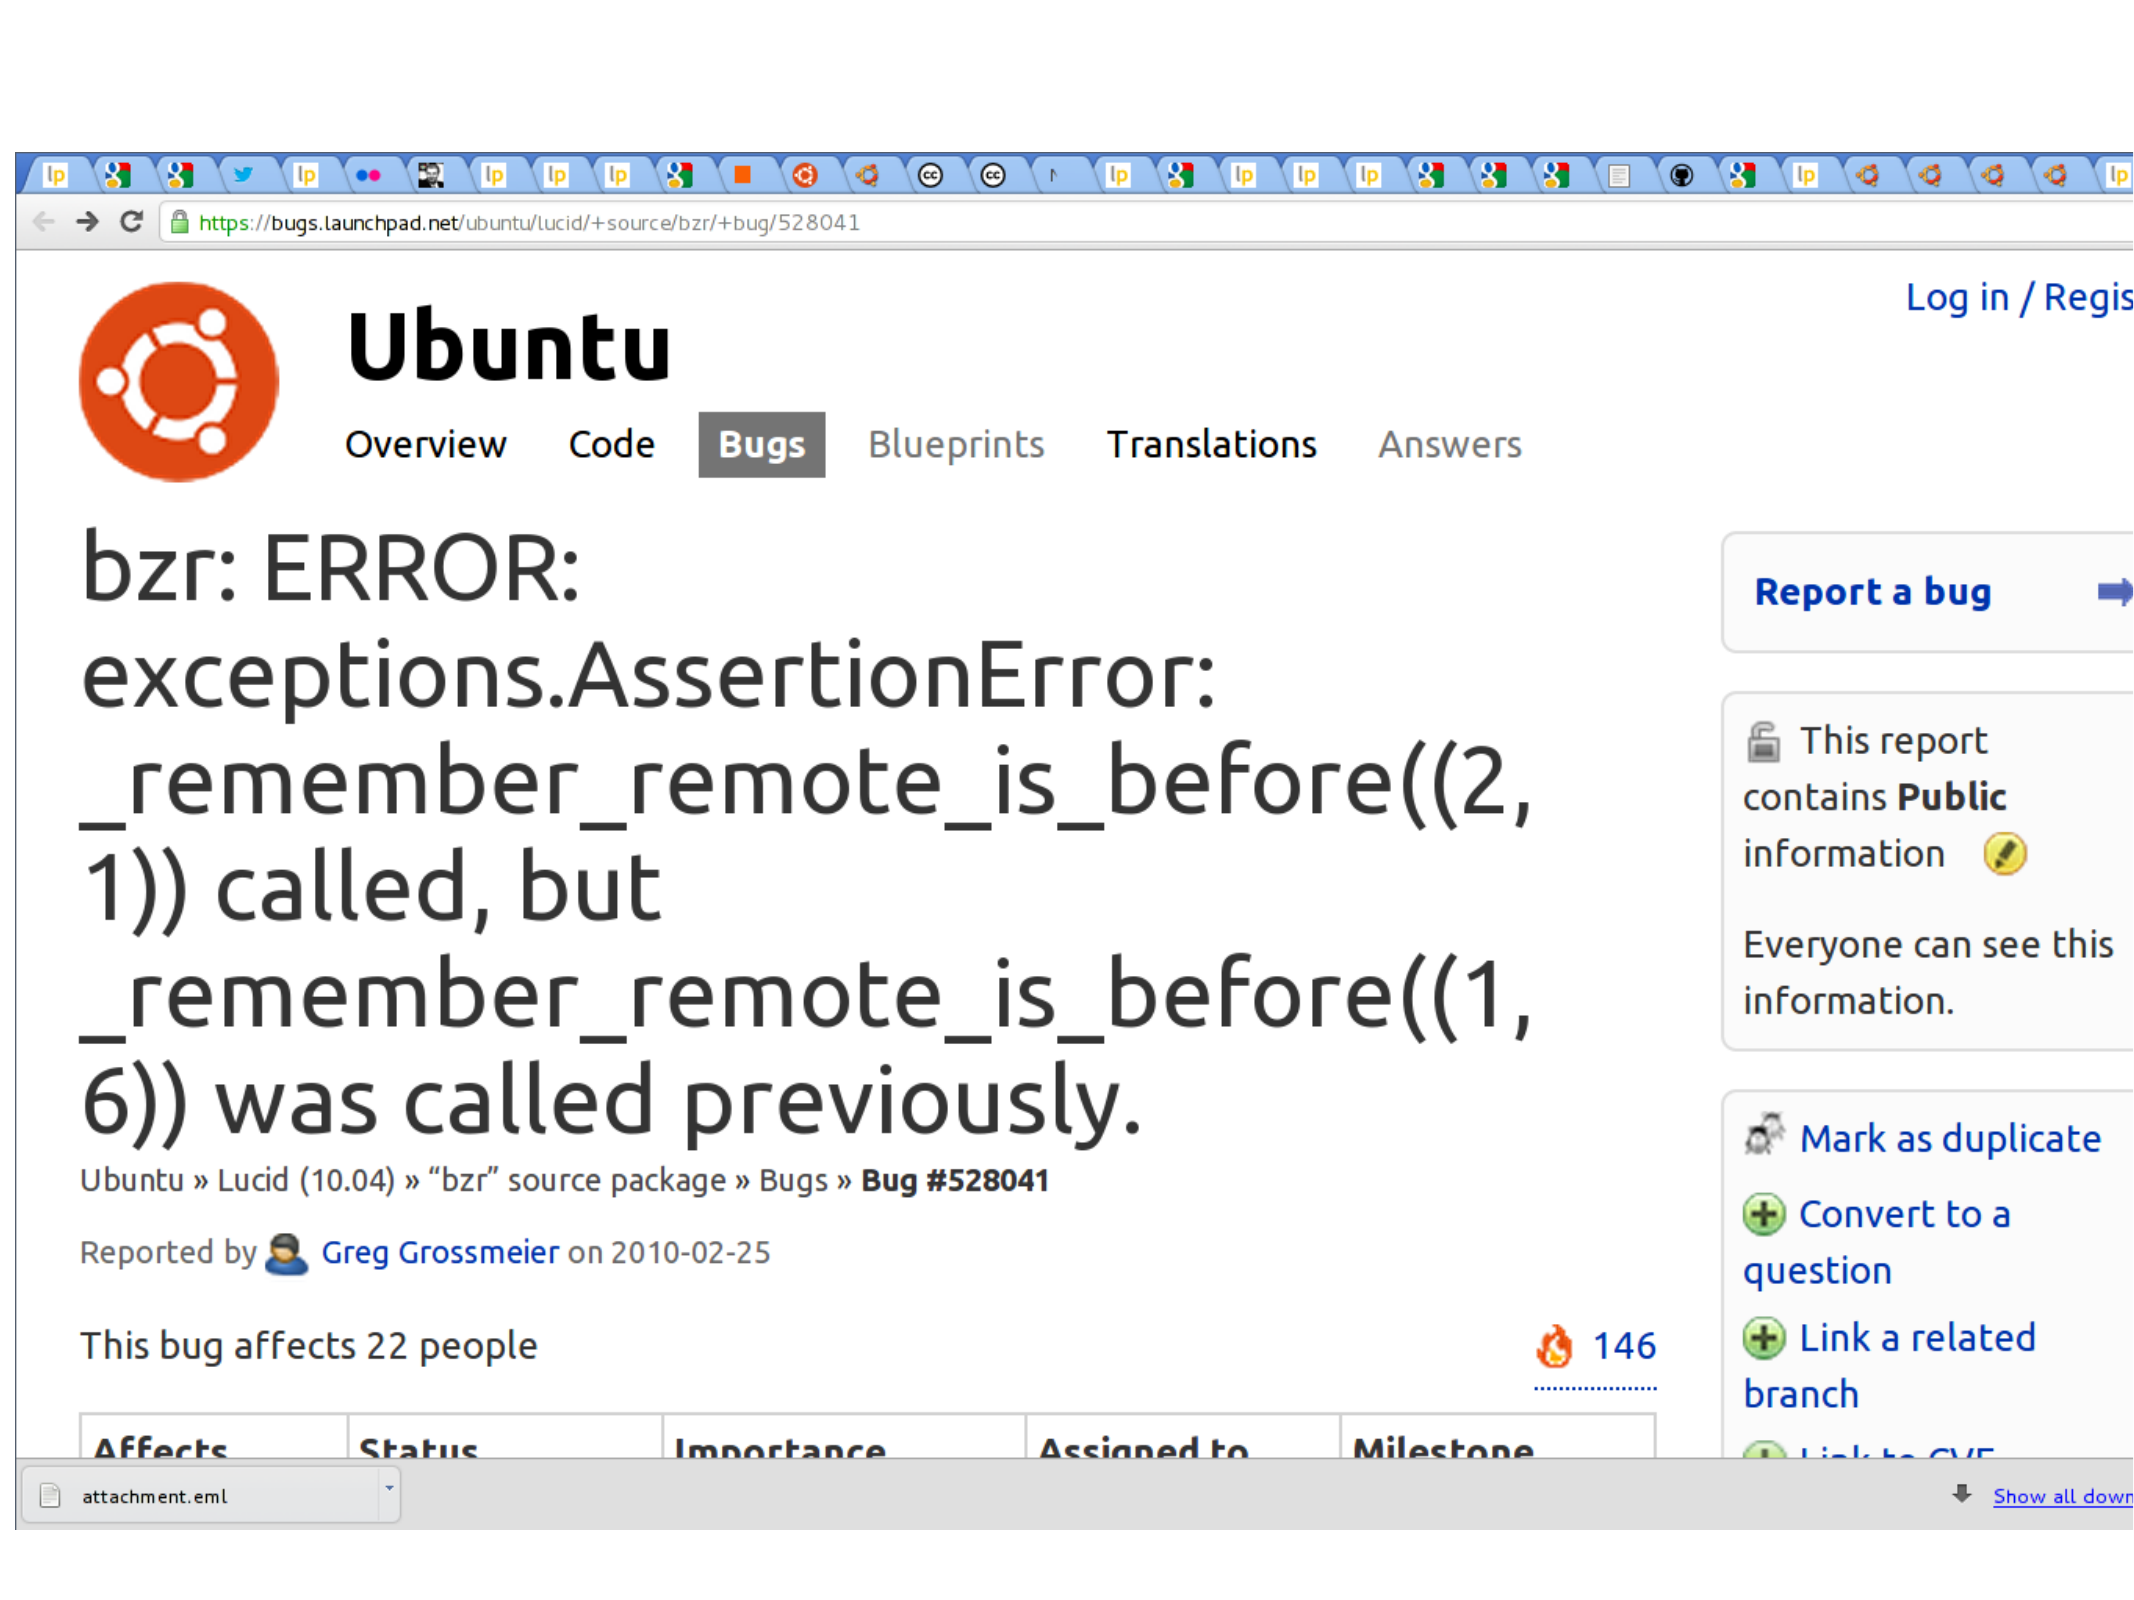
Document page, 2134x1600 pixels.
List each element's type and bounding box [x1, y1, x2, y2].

picture [15, 152, 2134, 1531]
